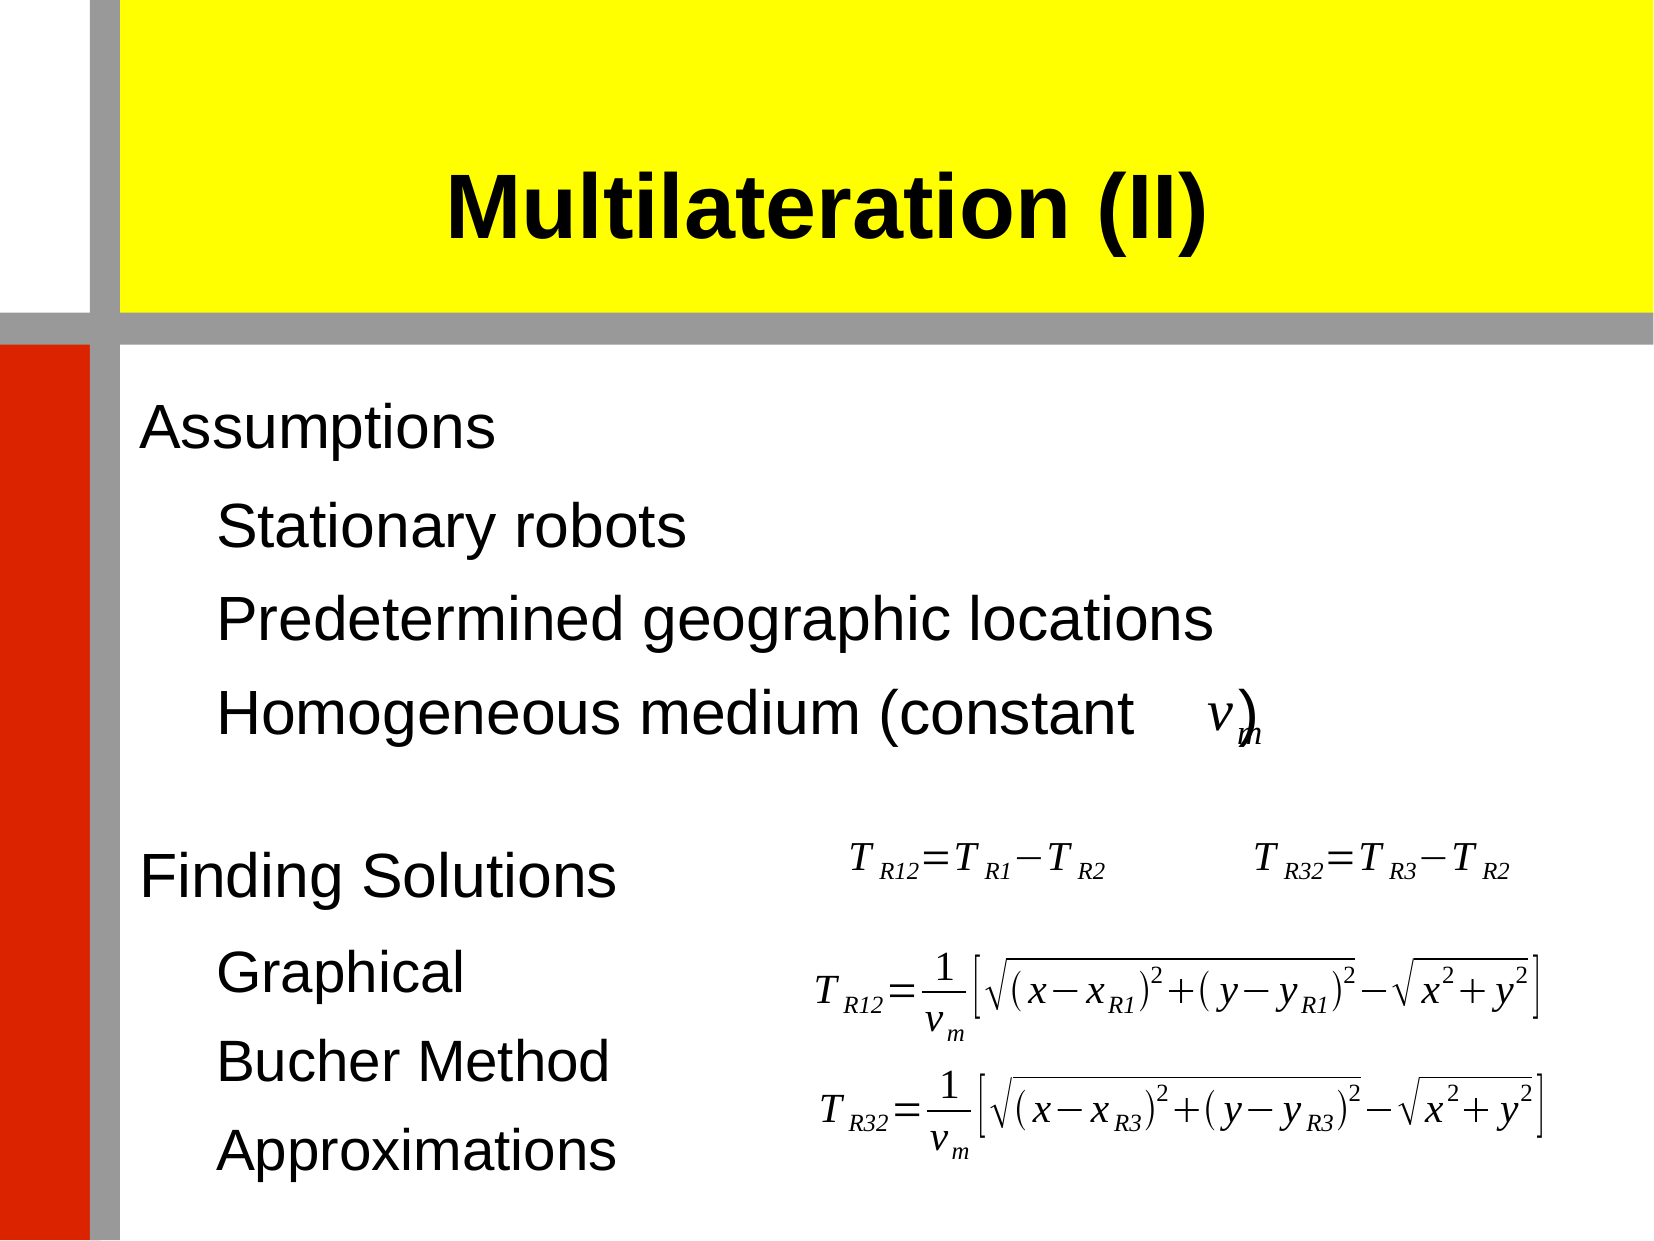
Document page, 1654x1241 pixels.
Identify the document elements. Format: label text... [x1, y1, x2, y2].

chart [1246, 833, 1516, 886]
chart [1199, 678, 1269, 752]
list Assumptions Stationary robots Predetermined geographic locations Homogeneous medium (constant ) Finding Solutions Graphical Bucher Method Approximations [121, 391, 1534, 1183]
chart [842, 833, 1111, 885]
title Multilateration (II) [121, 110, 1534, 303]
chart [807, 942, 1547, 1047]
chart [812, 1061, 1551, 1166]
